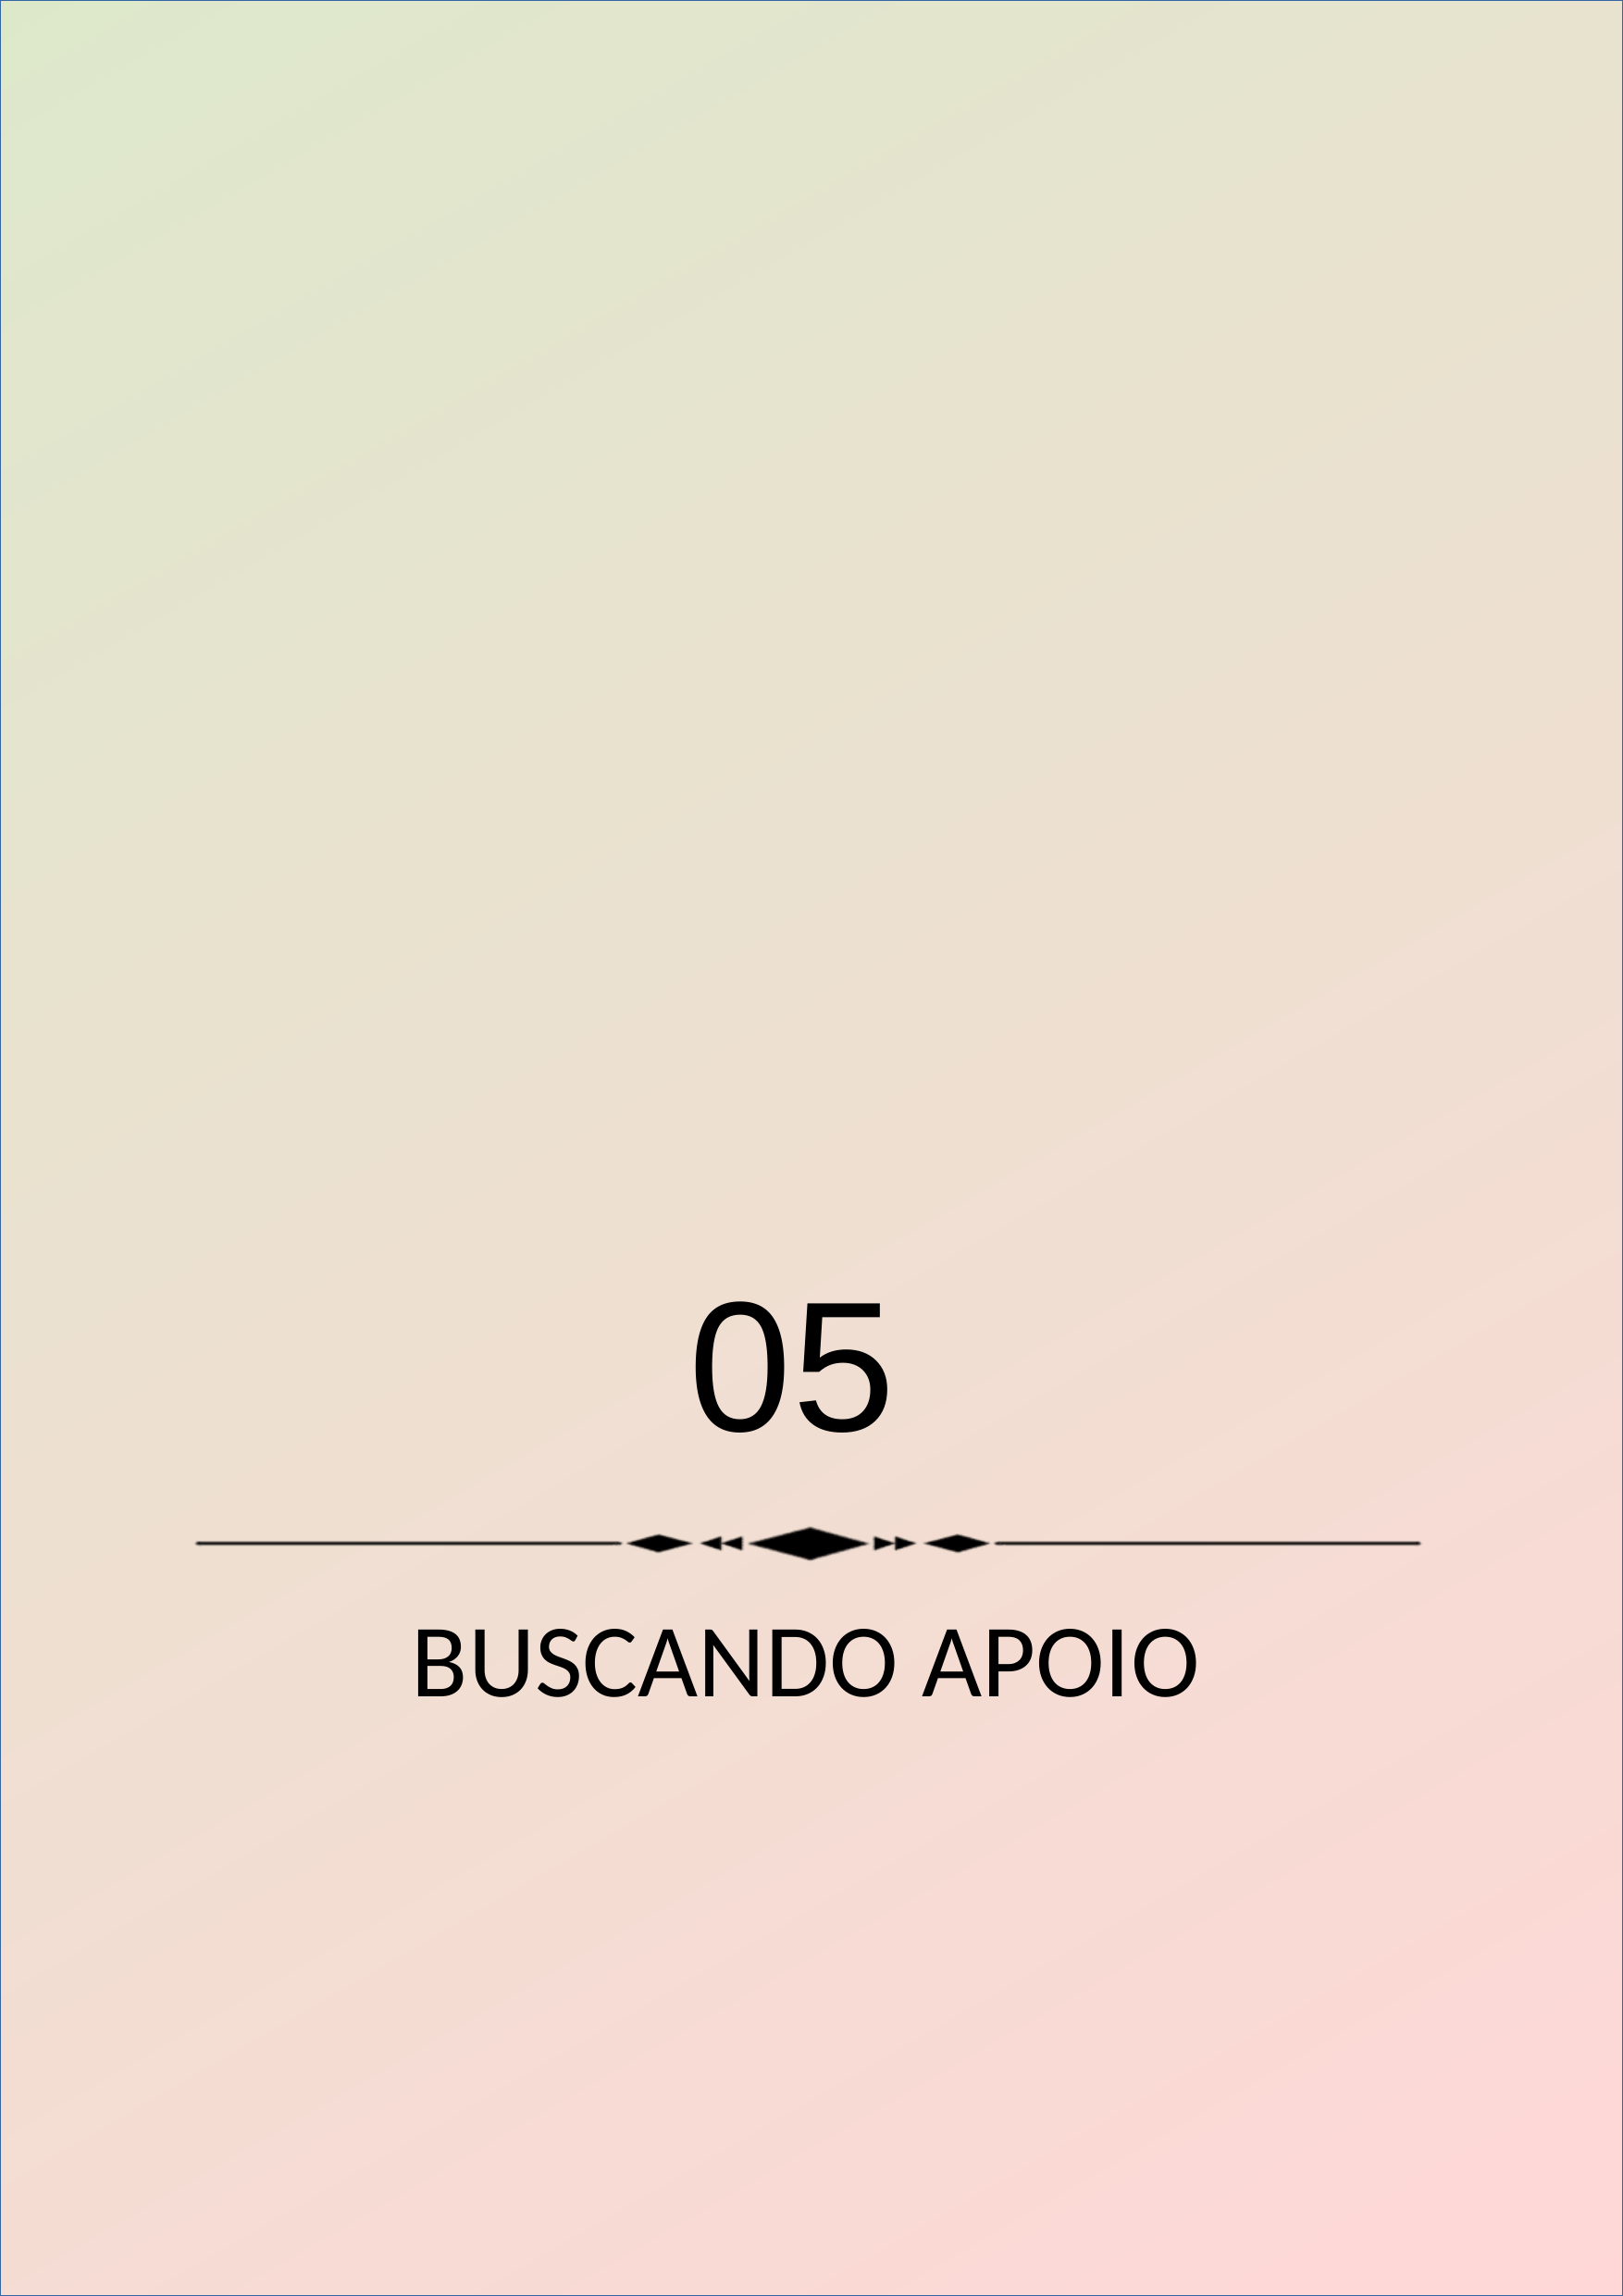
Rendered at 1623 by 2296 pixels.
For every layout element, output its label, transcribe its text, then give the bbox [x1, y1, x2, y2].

picture [164, 1283, 1472, 1804]
text_box 05 [437, 1257, 1148, 1478]
text_box [0, 0, 1623, 2296]
text_box Buscando Apoio [191, 1612, 1421, 1731]
